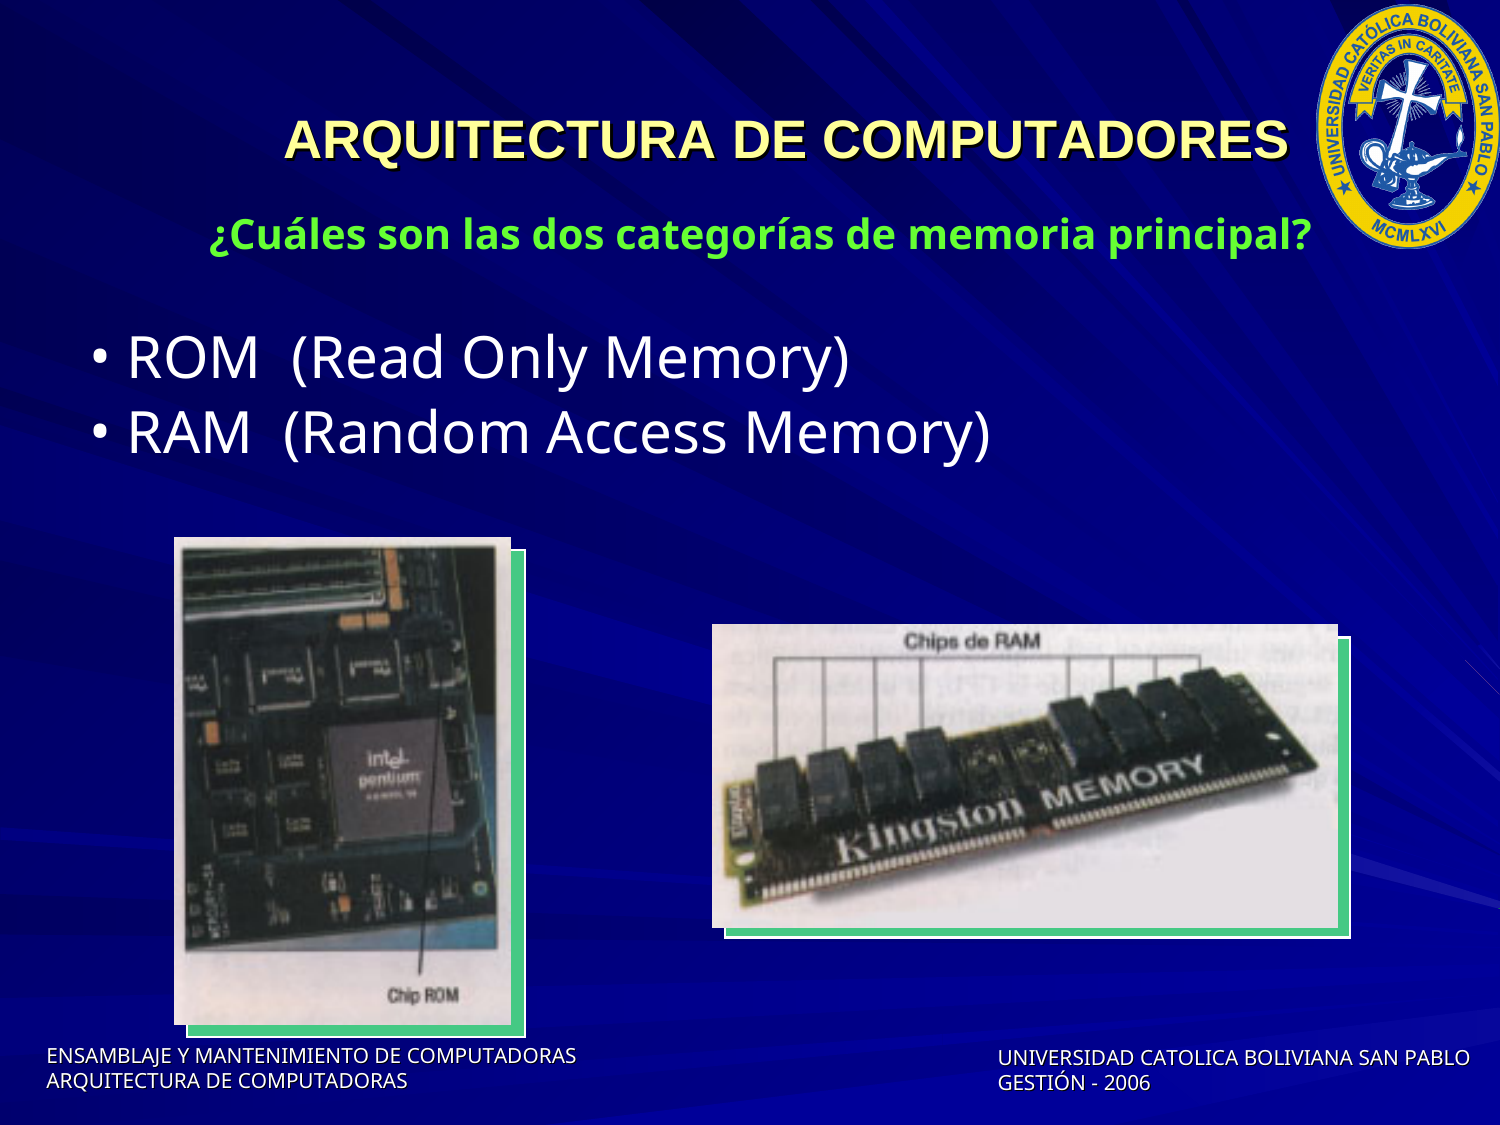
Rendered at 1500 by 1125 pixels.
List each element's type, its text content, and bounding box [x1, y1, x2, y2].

text_box [724, 637, 1350, 938]
text_box ¿Cuáles son las dos categorías de memoria principal? [0, 200, 1500, 266]
picture [174, 537, 511, 1026]
text_box ARQUITECTURA DE COMPUTADORES [112, 78, 1463, 197]
text_box RAM (Random Access Memory) [75, 387, 1426, 473]
text_box [187, 549, 525, 1038]
picture [712, 624, 1338, 928]
text_box ROM (Read Only Memory) [75, 312, 1426, 387]
picture [1316, 4, 1500, 200]
